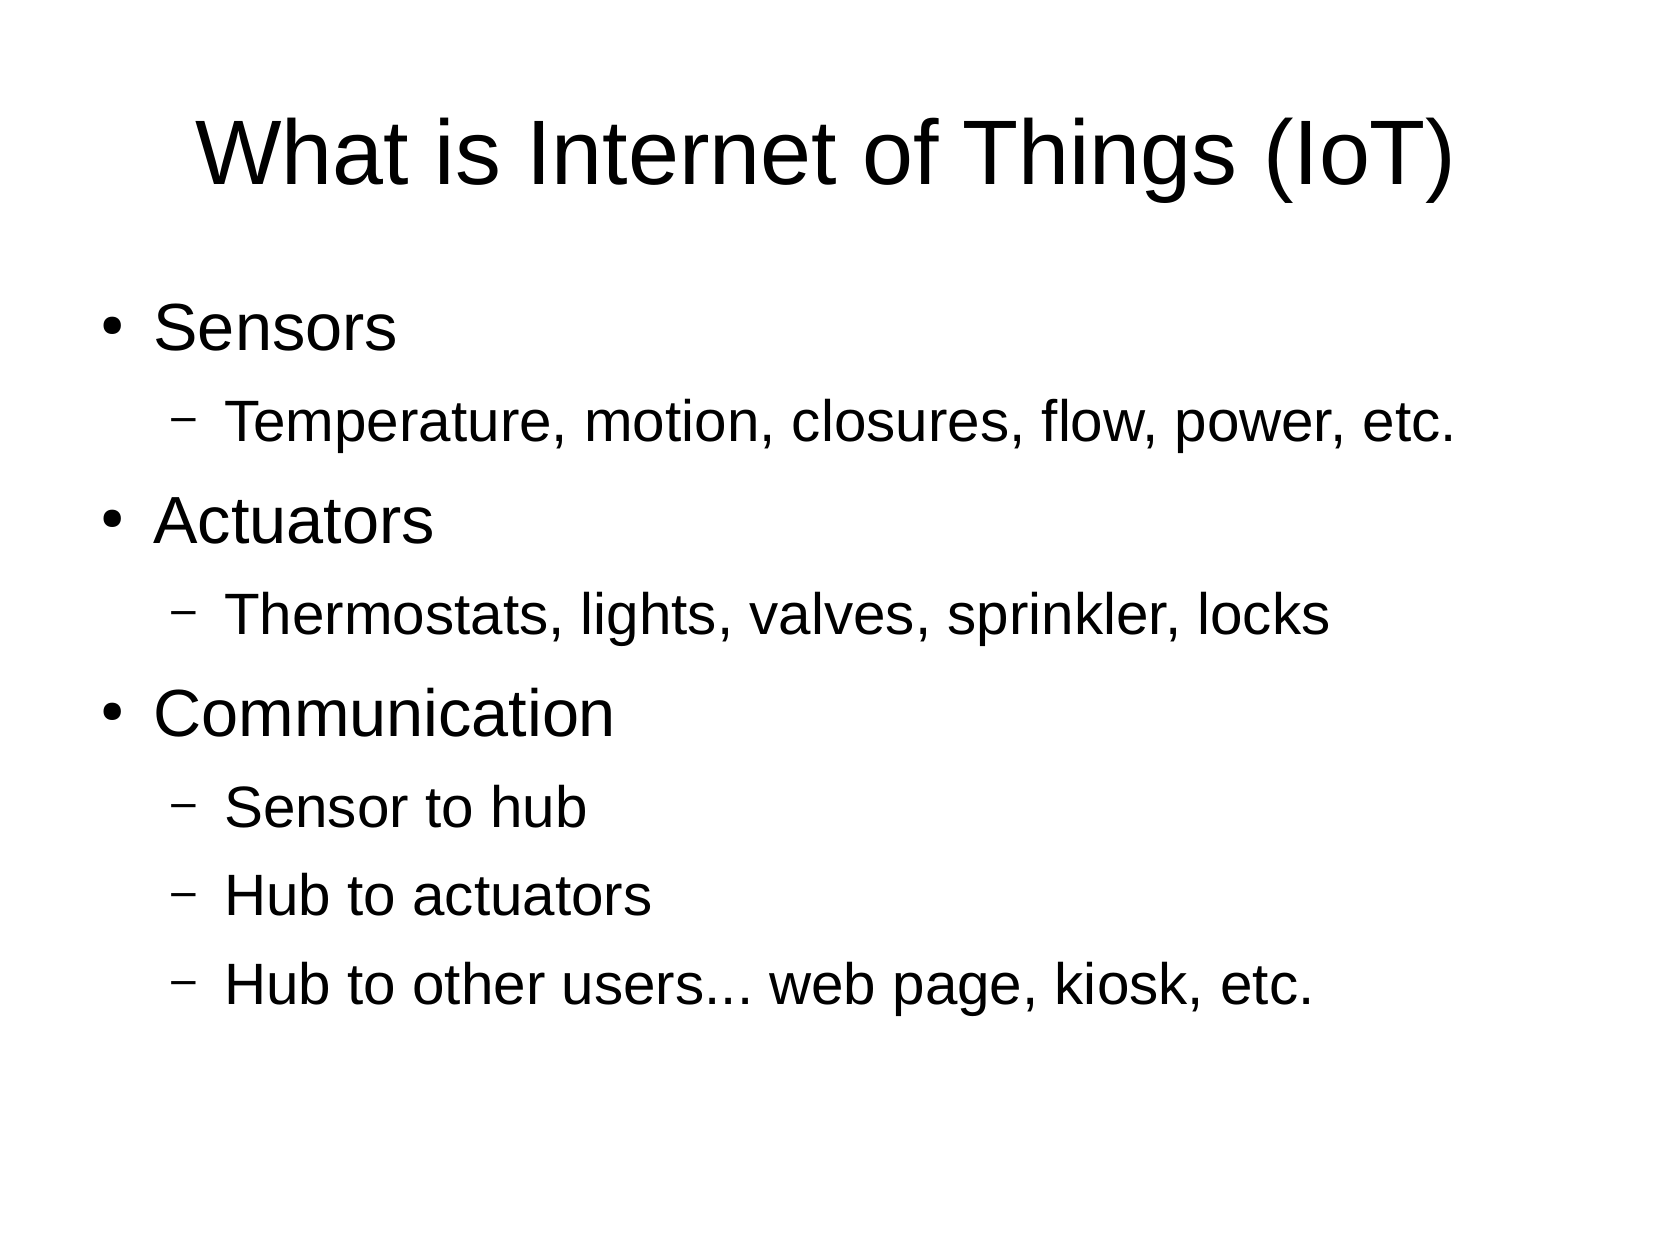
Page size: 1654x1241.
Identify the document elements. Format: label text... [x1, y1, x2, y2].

list Sensors Temperature, motion, closures, flow, power, etc. Actuators Thermostats, lights, valves, sprinkler, locks Communication Sensor to hub Hub to actuators Hub to other users... web page, kiosk, etc. [82, 290, 1571, 1010]
title What is Internet of Things (IoT) [82, 49, 1571, 257]
